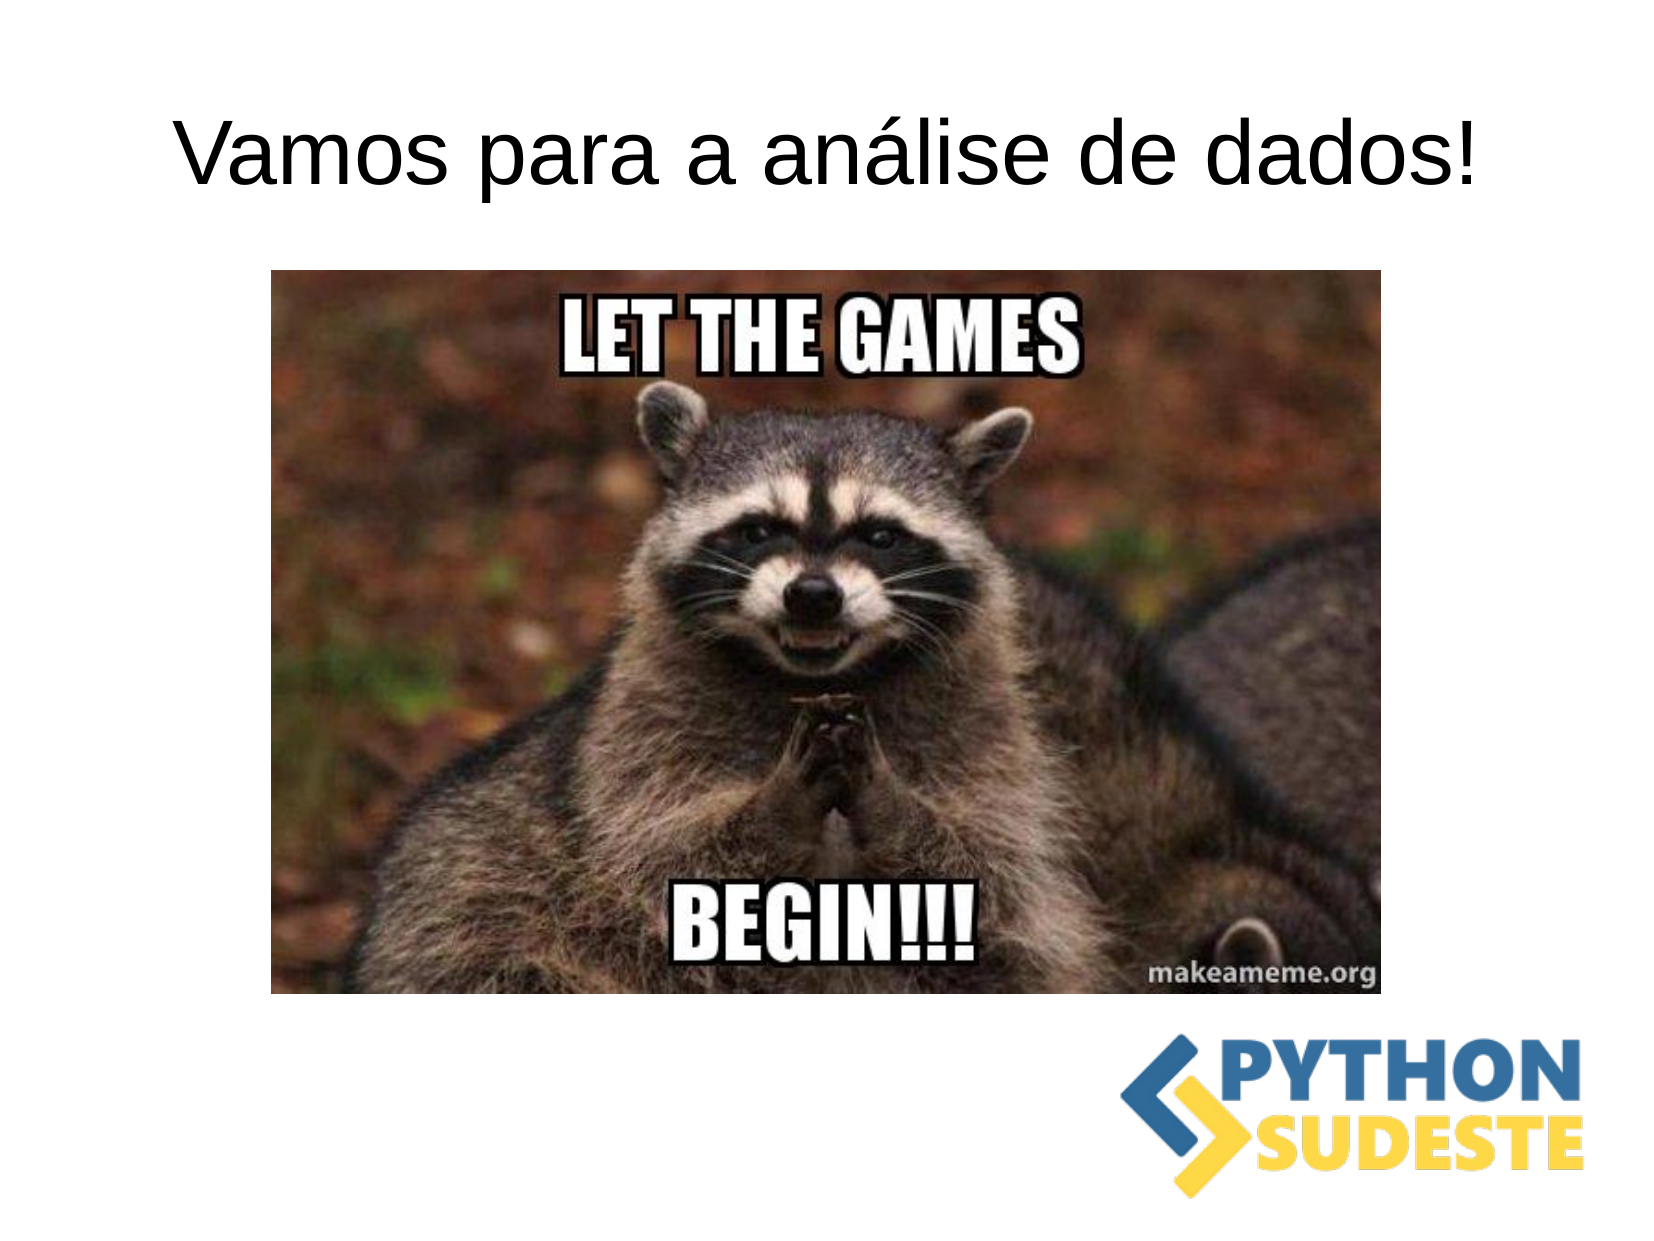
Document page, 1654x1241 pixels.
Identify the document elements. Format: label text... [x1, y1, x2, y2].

picture [1118, 1032, 1654, 1203]
picture [271, 270, 1381, 994]
title Vamos para a análise de dados! [82, 49, 1571, 257]
